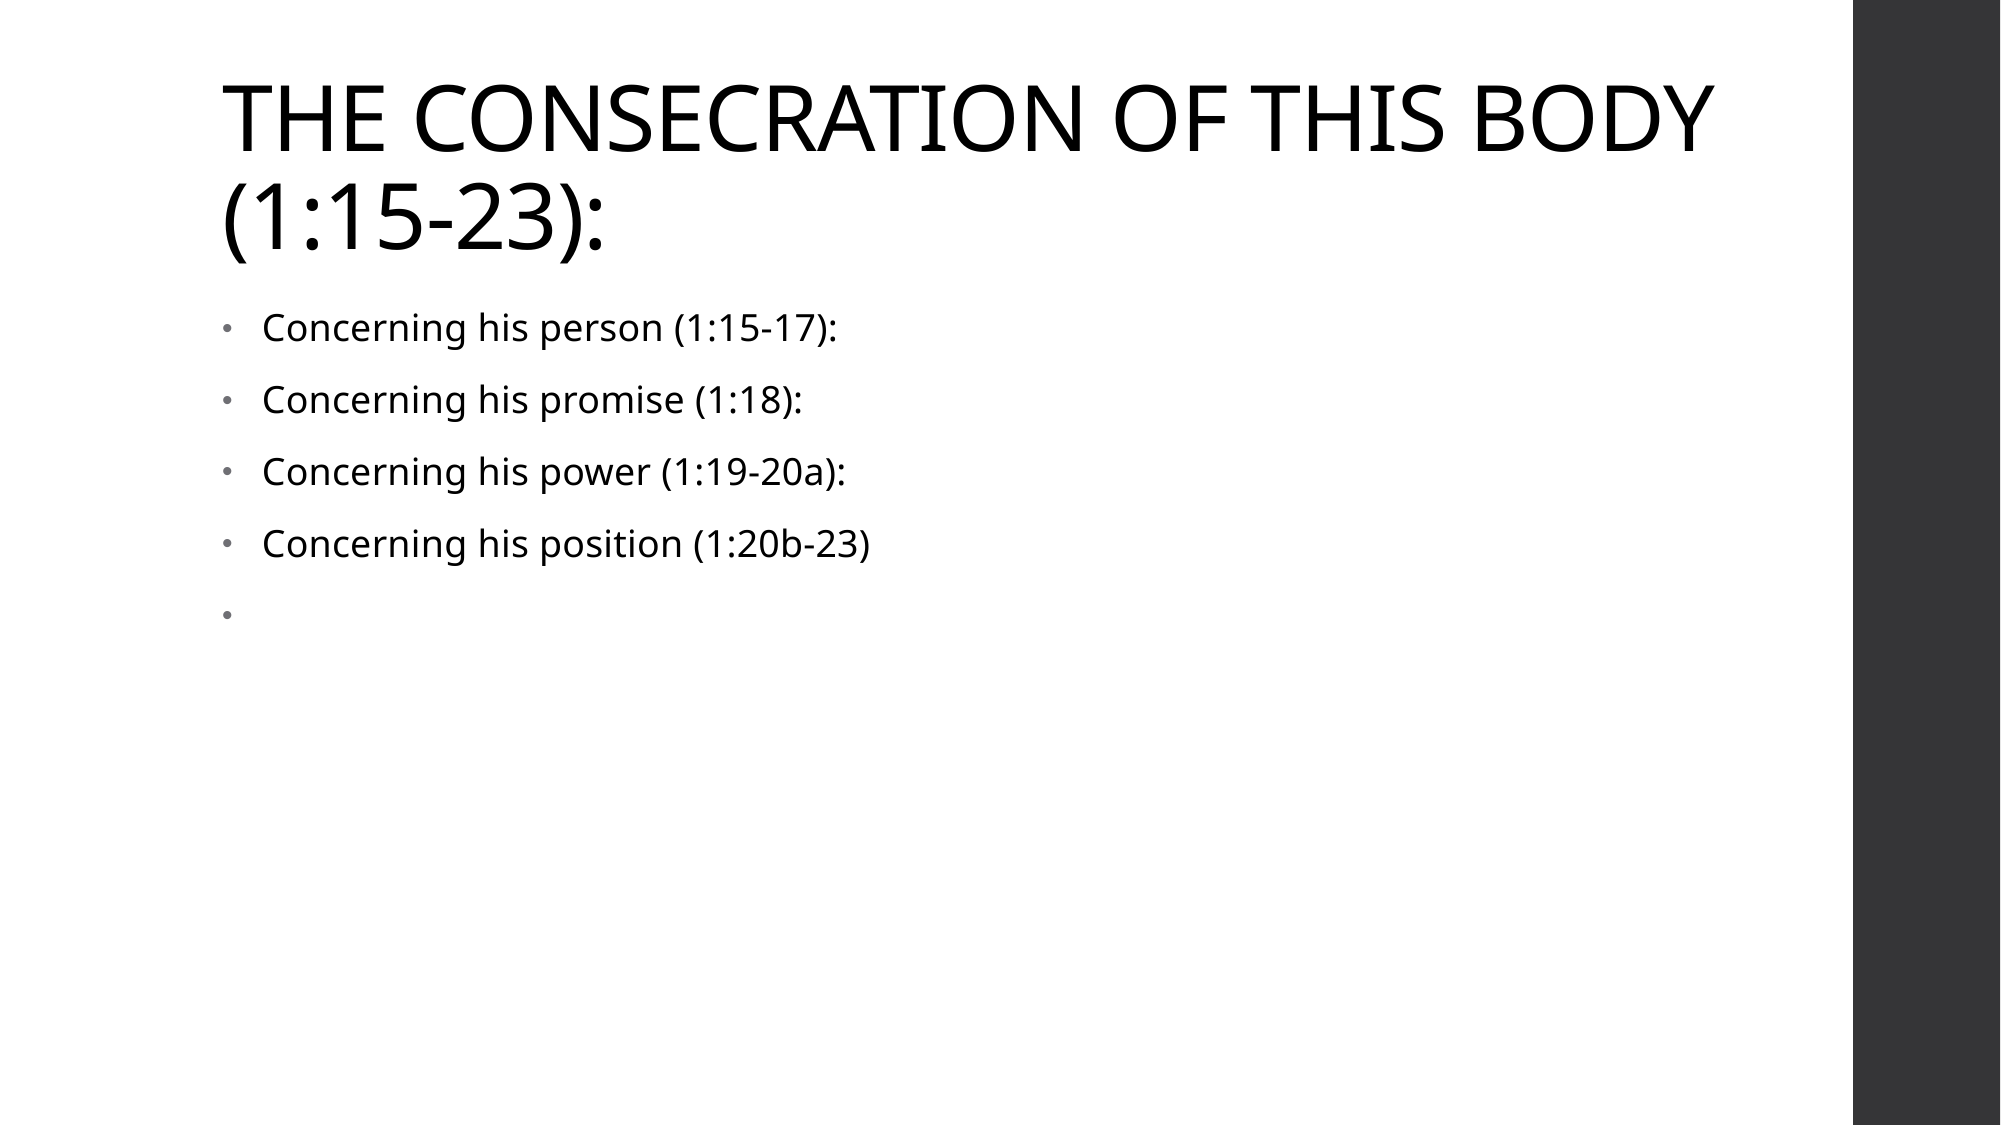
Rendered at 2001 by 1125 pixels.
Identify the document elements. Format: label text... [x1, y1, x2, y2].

list Concerning his person (1:15-17): Concerning his promise (1:18): Concerning his power (1:19-20a): Concerning his position (1:20b-23) [206, 299, 1617, 1014]
title THE CONSECRATION OF THIS BODY (1:15-23): [206, 60, 1797, 278]
